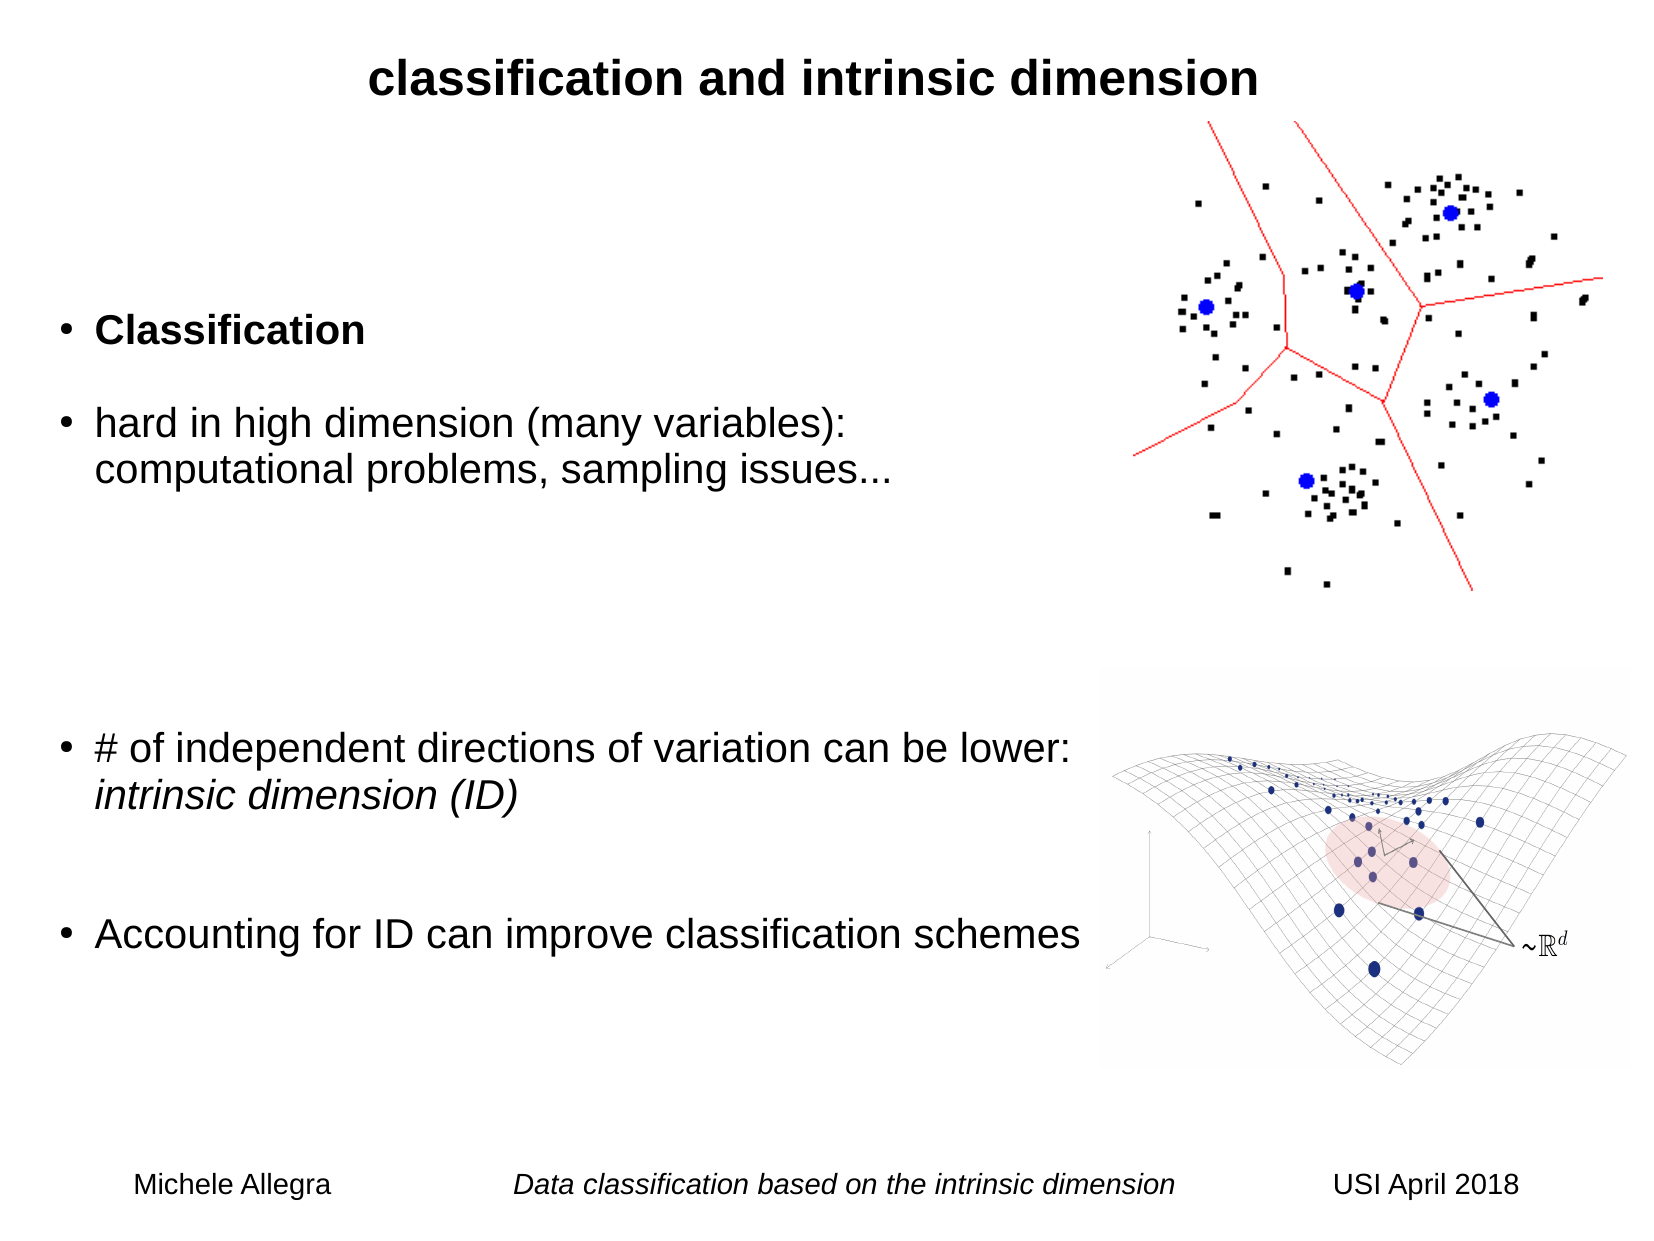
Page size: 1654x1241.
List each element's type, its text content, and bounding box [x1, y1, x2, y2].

picture [1098, 667, 1630, 1069]
picture [1133, 121, 1603, 591]
title Michele Allegra Data classification based on the intrinsic dimension USI April 2018 [82, 1147, 1571, 1223]
text_box Classification hard in high dimension (many variables): computational problems, sampling issues... # of independent directions of variation can be lower: intrinsic dimension (ID) Accounting for ID can improve classification schemes [59, 269, 1548, 1182]
title classification and intrinsic dimension [0, 3, 1642, 153]
